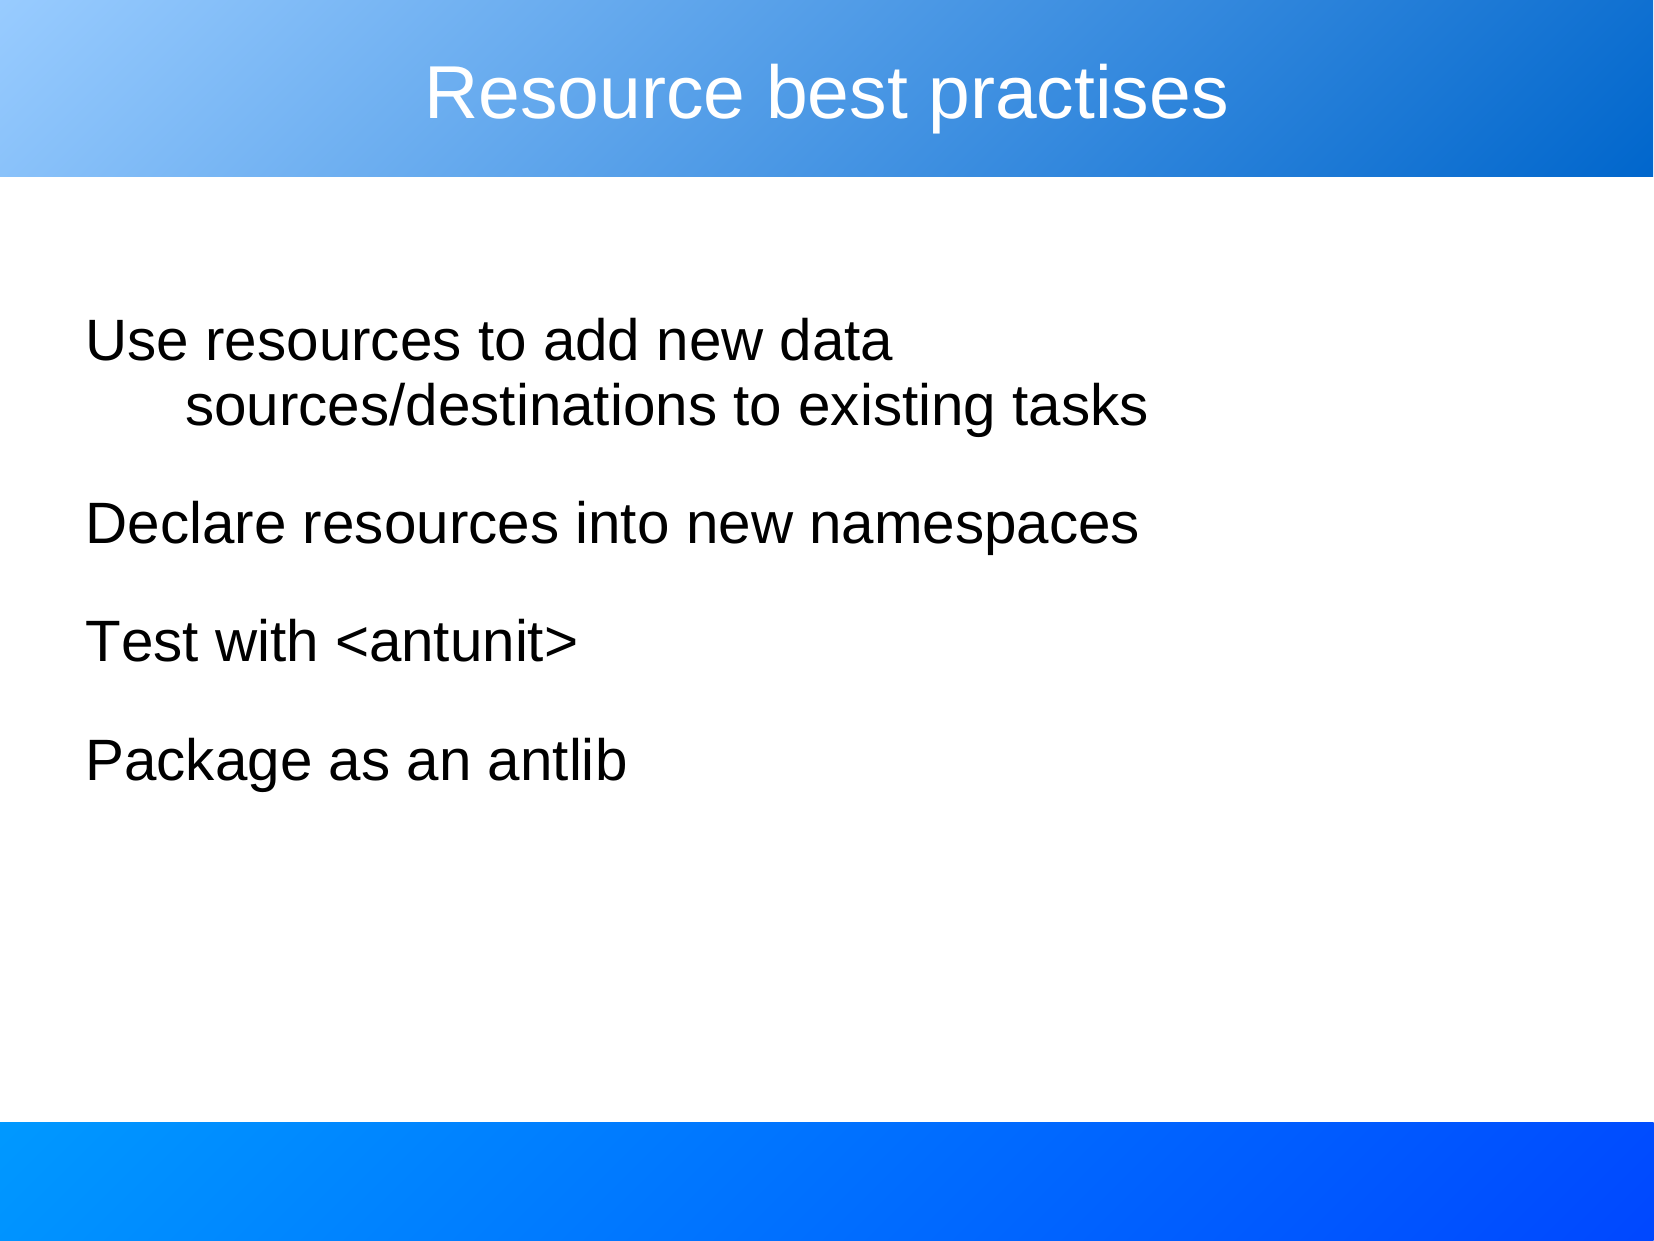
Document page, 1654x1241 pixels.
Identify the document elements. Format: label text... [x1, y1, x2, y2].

list Use resources to add new data sources/destinations to existing tasks Declare resources into new namespaces Test with <antunit> Package as an antlib [60, 307, 1300, 926]
title Resource best practises [82, 22, 1571, 163]
